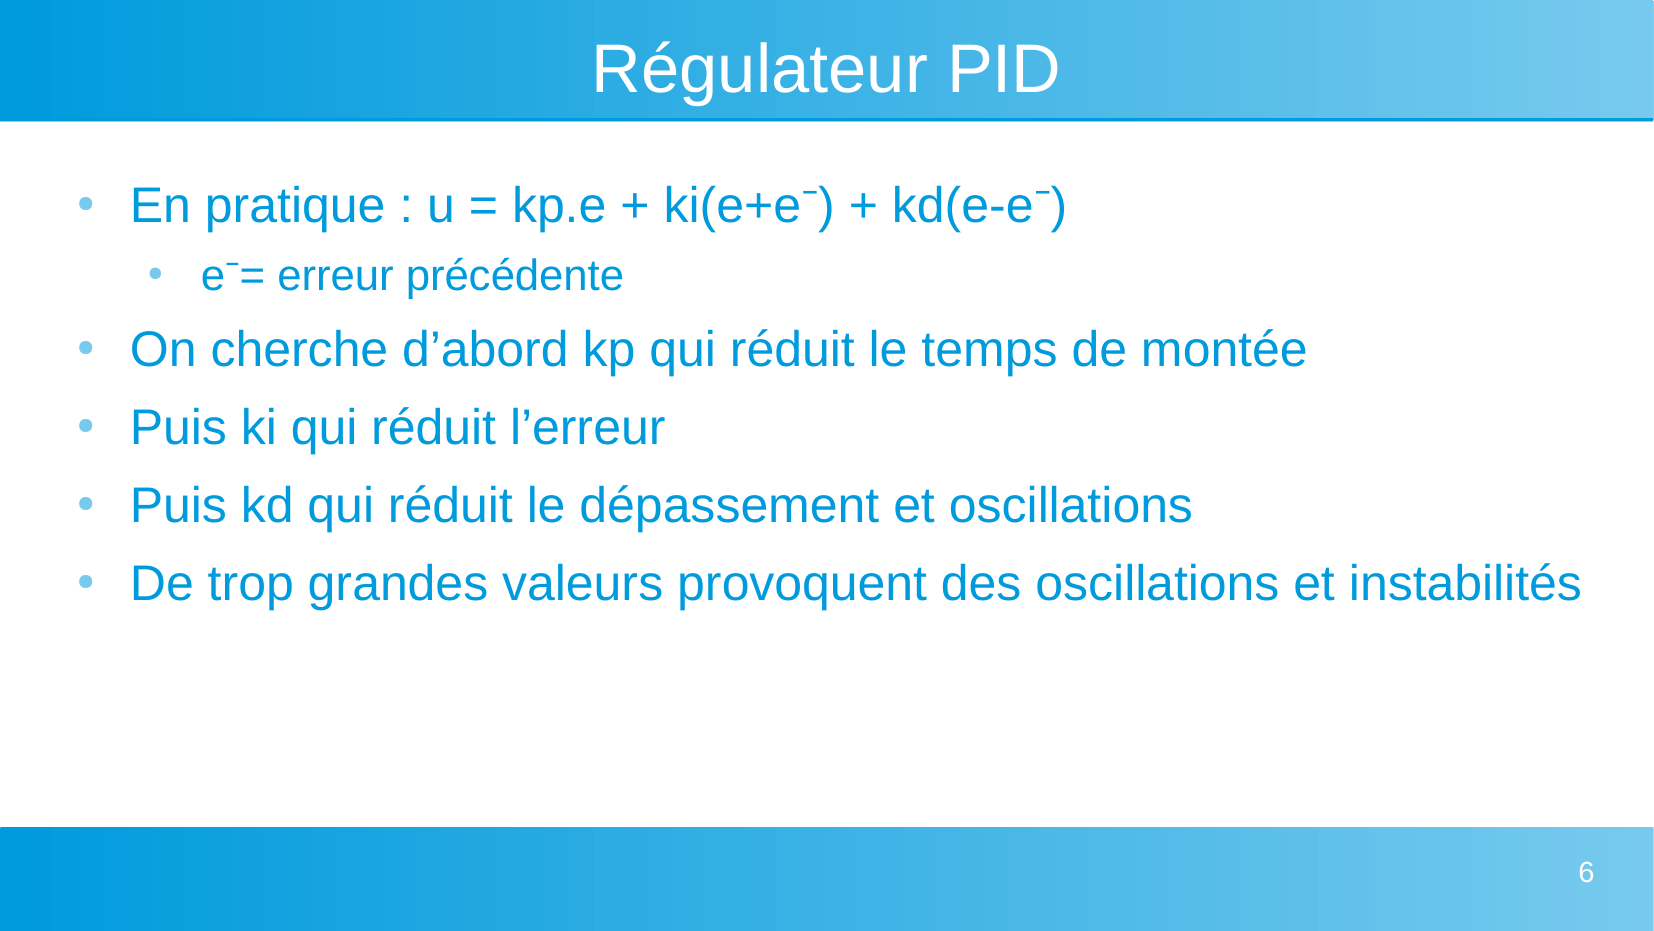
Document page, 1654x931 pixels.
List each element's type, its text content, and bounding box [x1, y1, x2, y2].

title Régulateur PID [59, 29, 1595, 108]
list En pratique : u = kp.e + ki(e+e⁻) + kd(e-e⁻) e⁻= erreur précédente On cherche d’abord kp qui réduit le temps de montée Puis ki qui réduit l’erreur Puis kd qui réduit le dépassement et oscillations De trop grandes valeurs provoquent des oscillations et instabilités [59, 177, 1595, 768]
